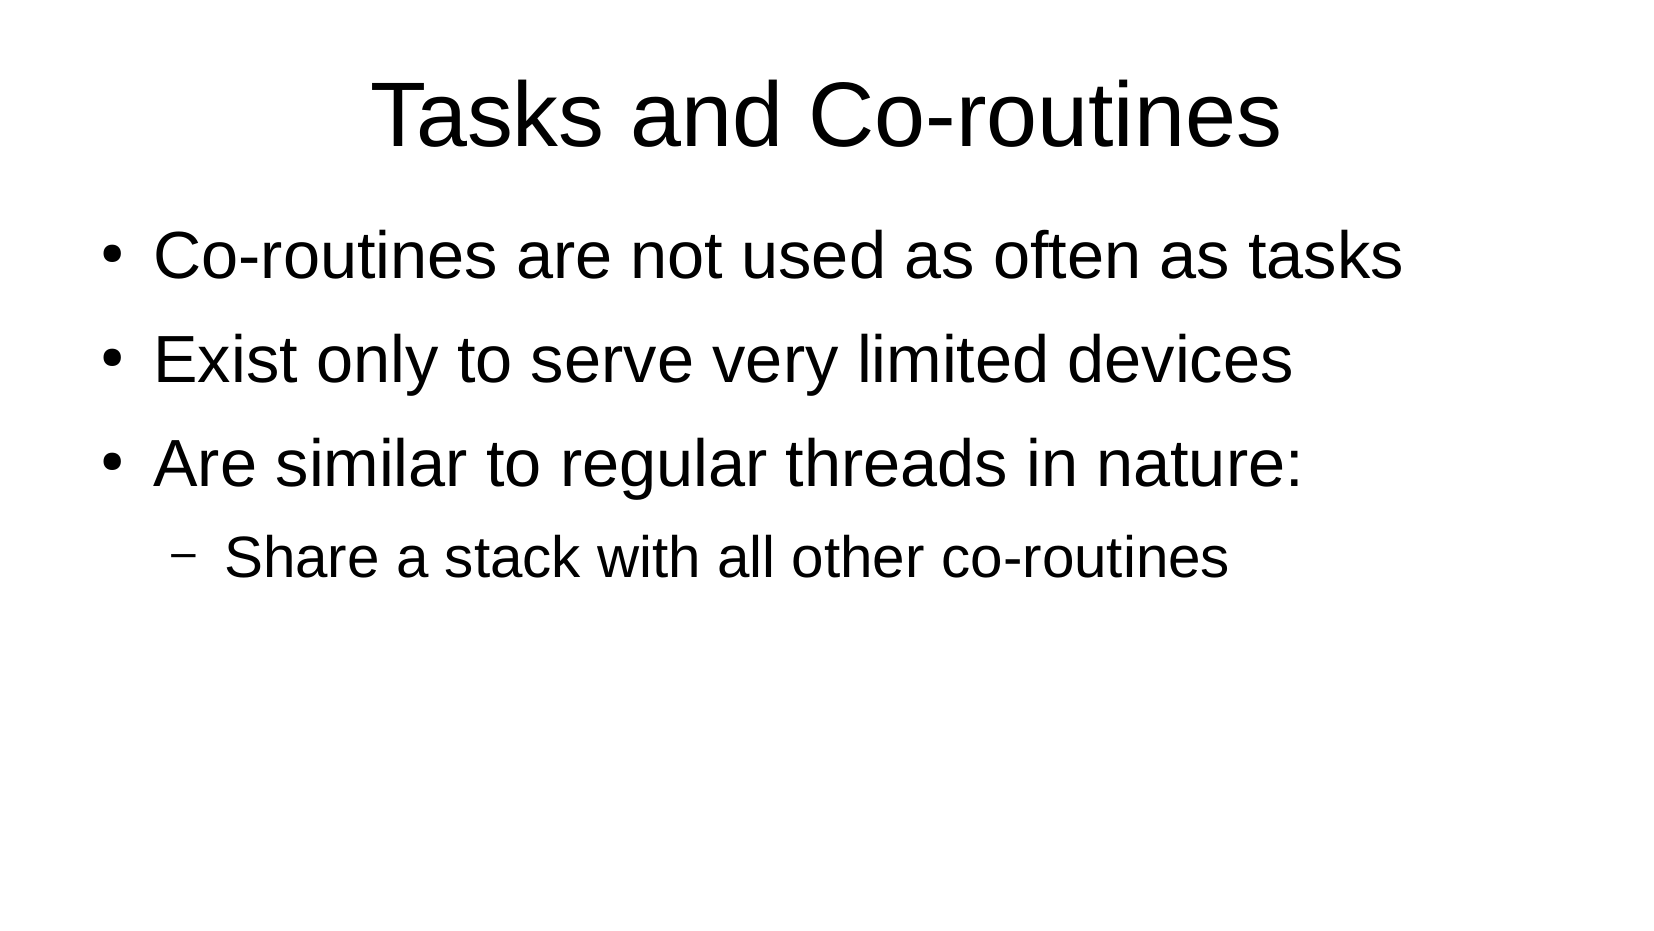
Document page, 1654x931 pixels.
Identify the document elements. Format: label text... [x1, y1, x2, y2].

list Co-routines are not used as often as tasks Exist only to serve very limited devices Are similar to regular threads in nature: Share a stack with all other co-routines [82, 217, 1571, 758]
title Tasks and Co-routines [82, 37, 1571, 193]
